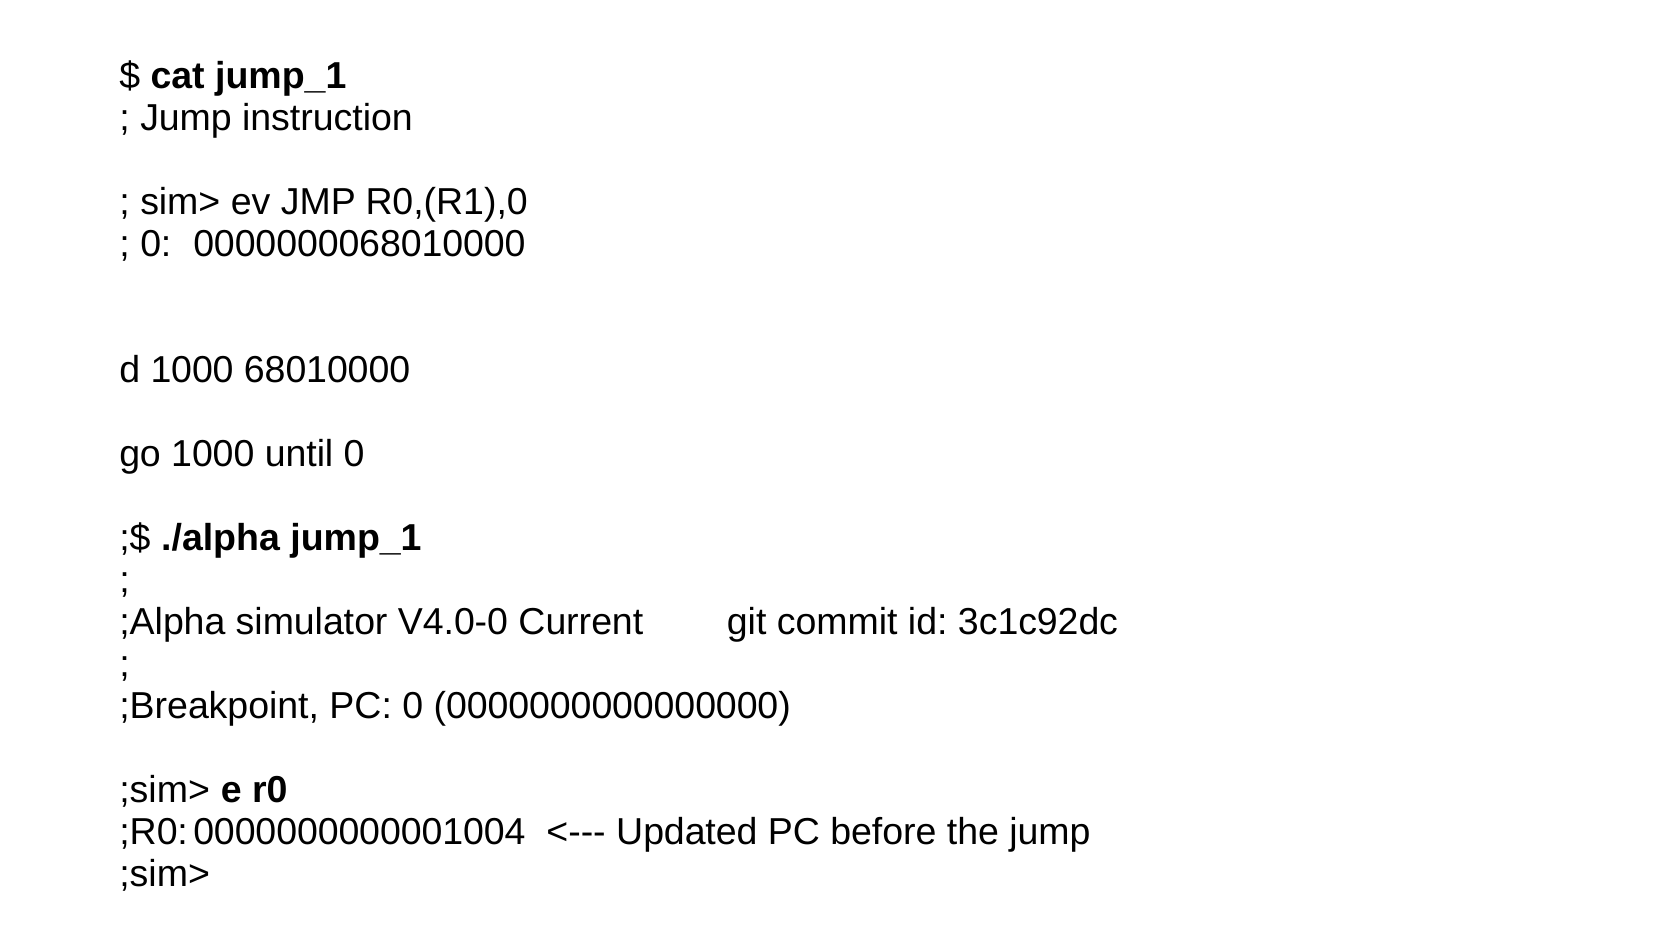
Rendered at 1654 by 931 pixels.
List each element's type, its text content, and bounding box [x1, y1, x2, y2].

text_box $ cat jump_1 ; Jump instruction ; sim> ev JMP R0,(R1),0 ; 0: 0000000068010000 d 1000 68010000 go 1000 until 0 ;$ ./alpha jump_1 ; ;Alpha simulator V4.0-0 Current git commit id: 3c1c92dc ; ;Breakpoint, PC: 0 (0000000000000000) ;sim> e r0 ;R0: 0000000000001004 <--- Updated PC before the jump ;sim> [104, 47, 1560, 902]
